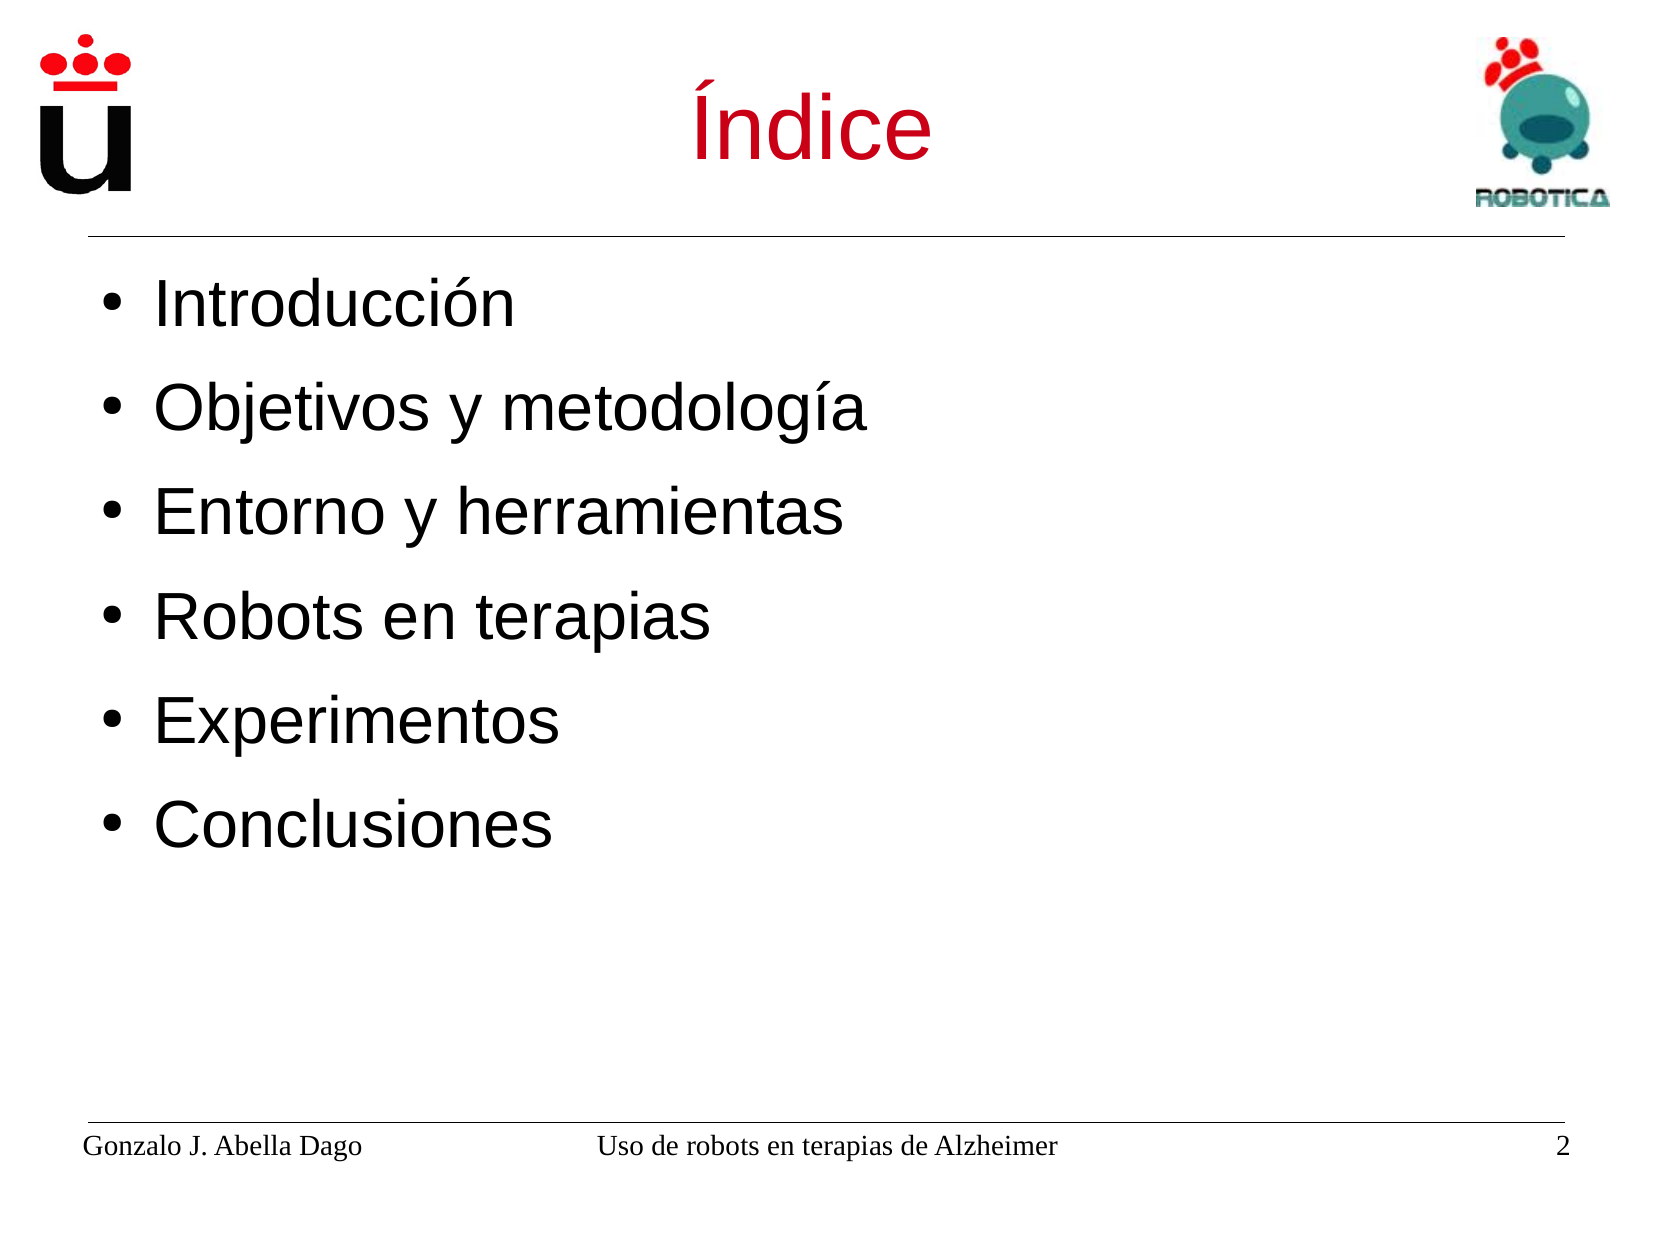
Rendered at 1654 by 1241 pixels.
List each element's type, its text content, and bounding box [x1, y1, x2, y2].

list Introducción Objetivos y metodología Entorno y herramientas Robots en terapias Experimentos Conclusiones [82, 265, 1571, 1109]
picture [1476, 37, 1610, 207]
picture [29, 29, 148, 207]
title Índice [206, 76, 1418, 180]
